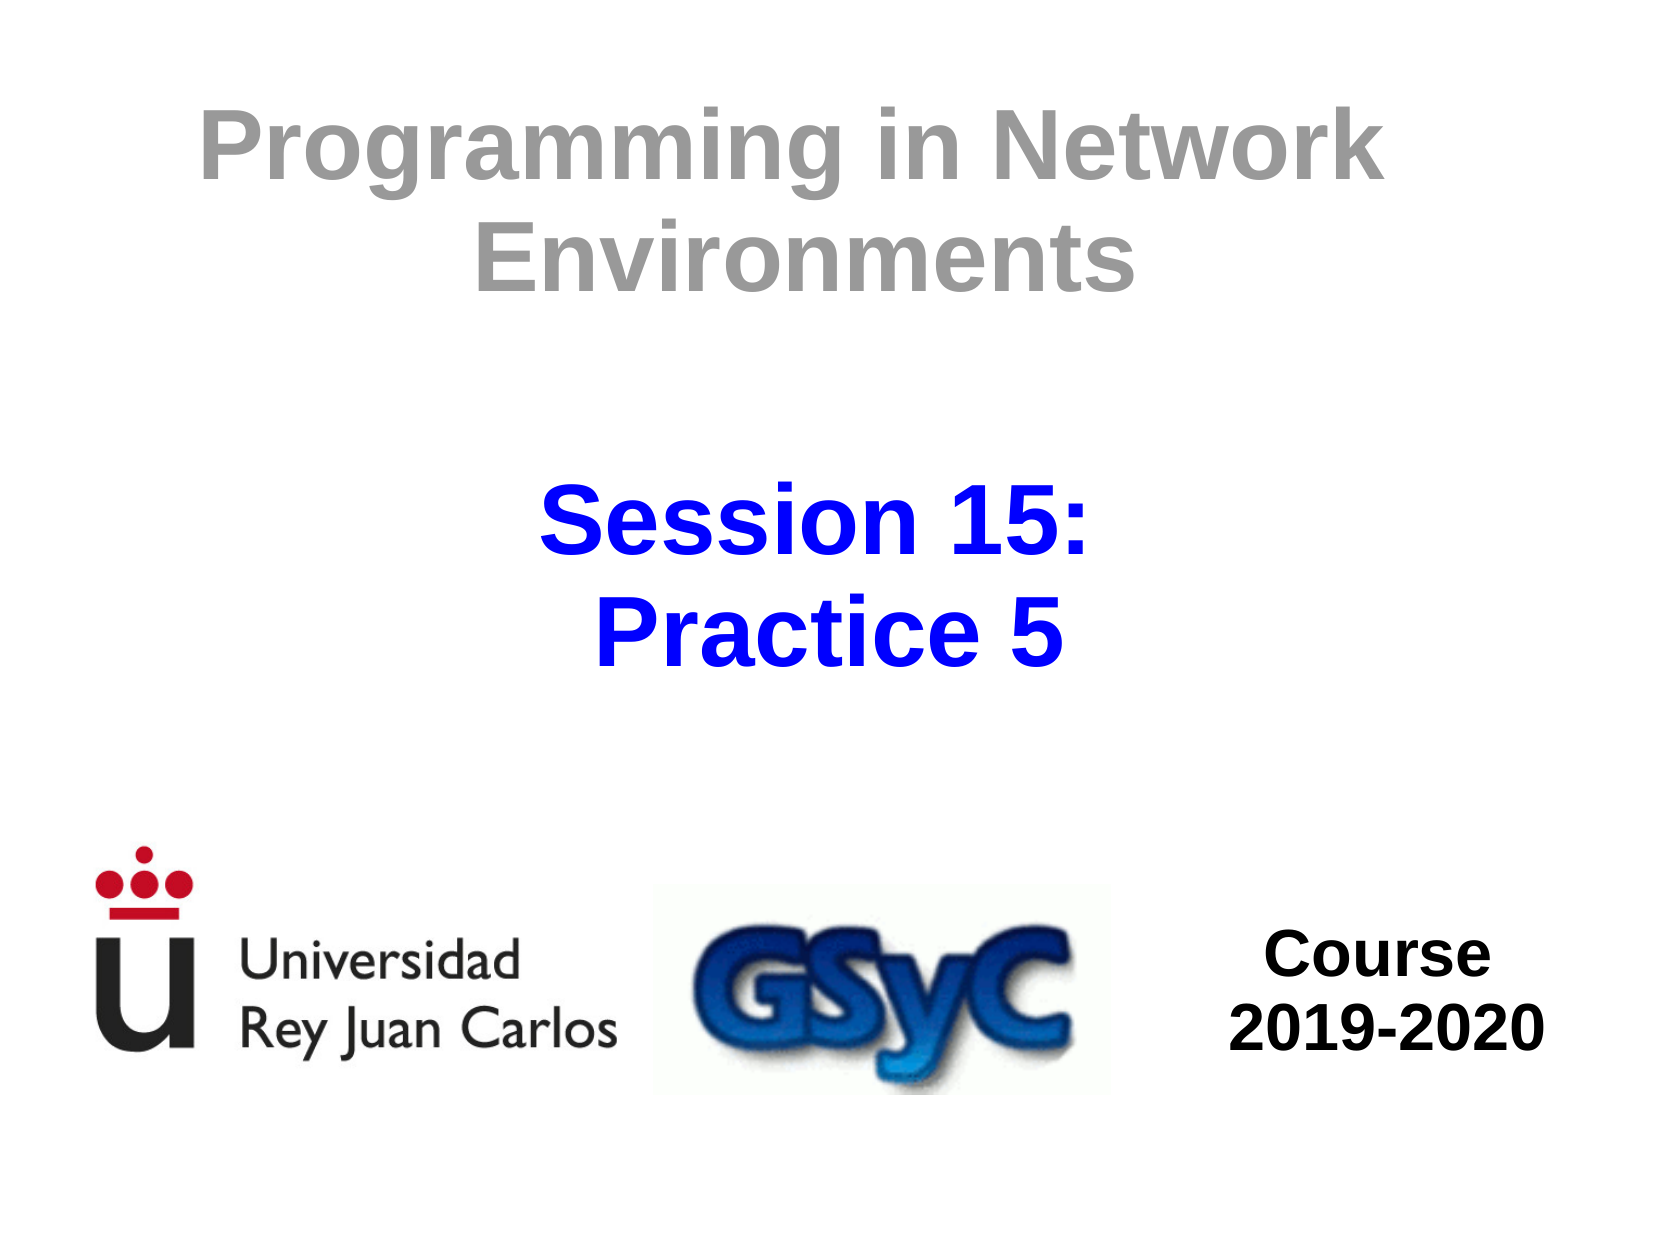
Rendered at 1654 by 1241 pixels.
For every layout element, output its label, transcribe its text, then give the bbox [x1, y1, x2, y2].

title Session 15: Practice 5 [144, 450, 1516, 702]
picture [653, 884, 1111, 1096]
title Course 2019-2020 [1185, 915, 1591, 1066]
title Programming in Network Environments [120, 75, 1491, 327]
picture [61, 824, 646, 1081]
